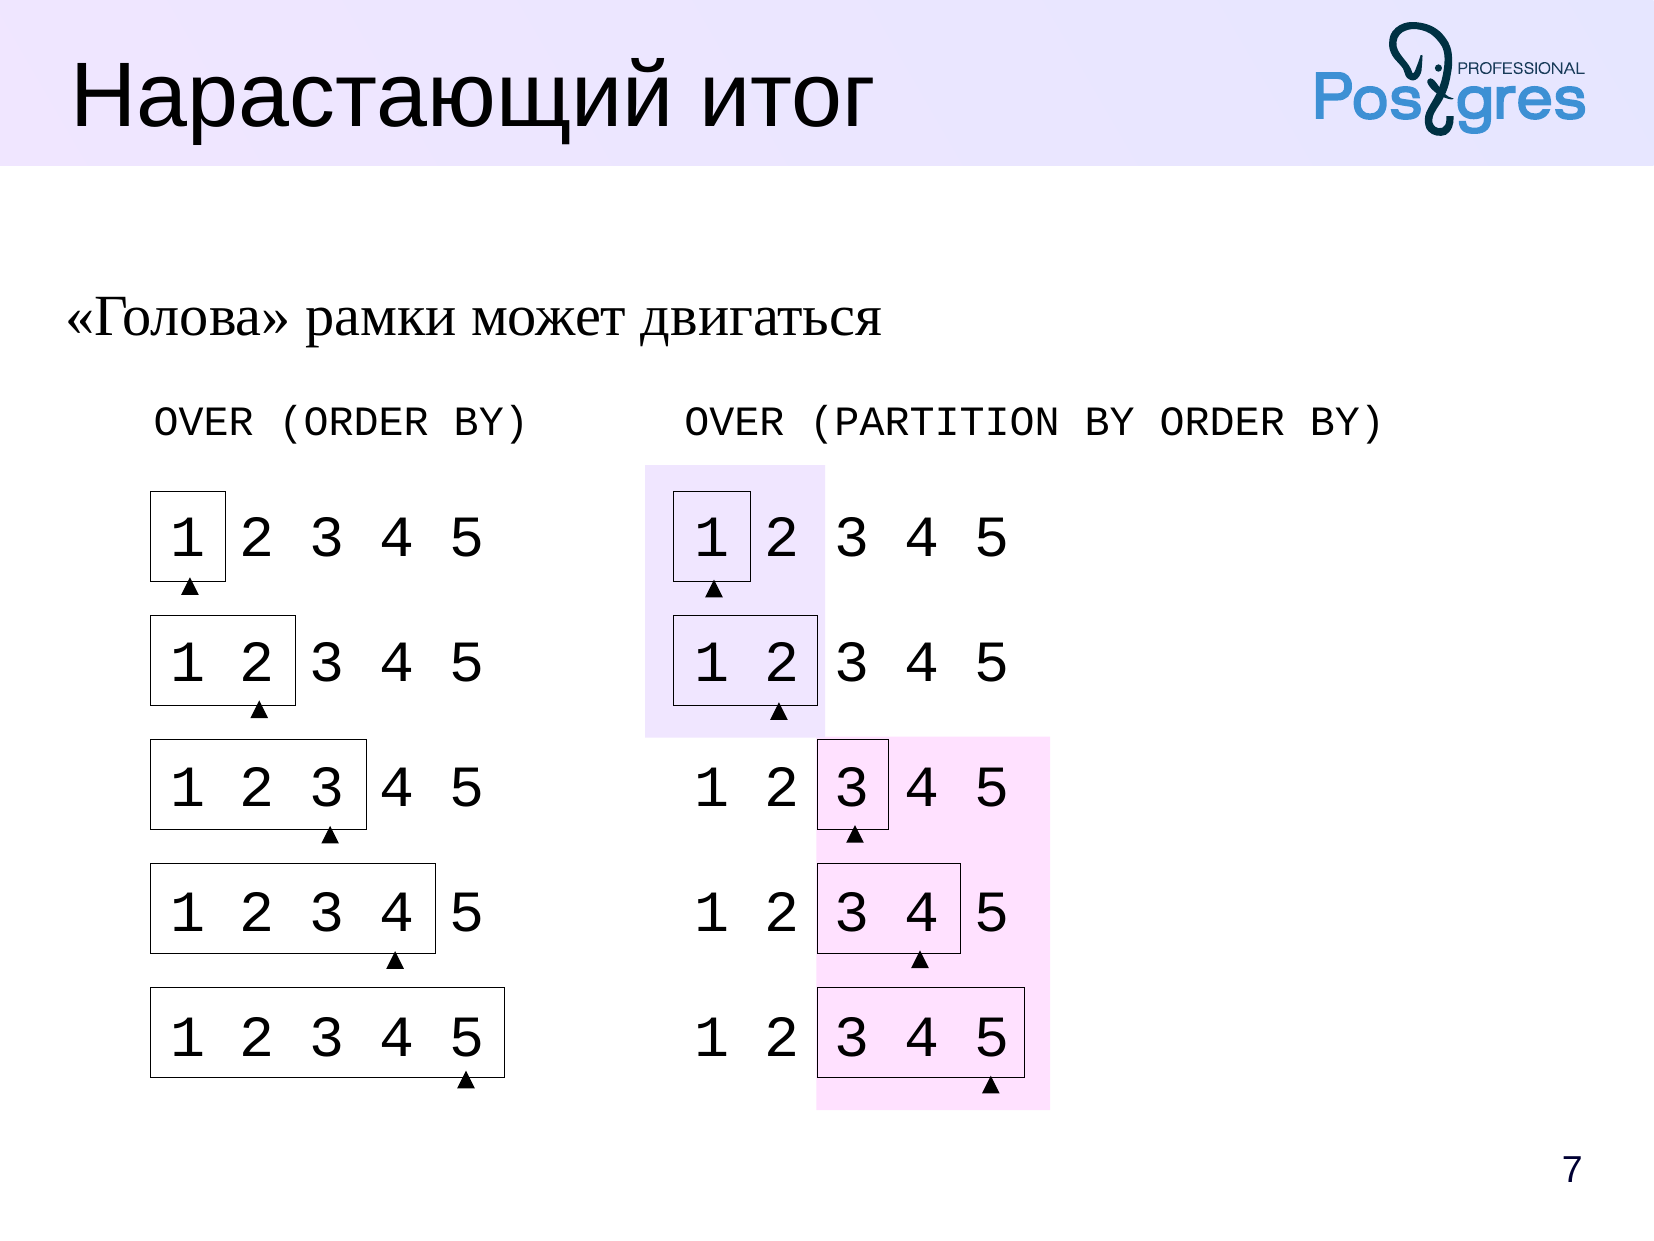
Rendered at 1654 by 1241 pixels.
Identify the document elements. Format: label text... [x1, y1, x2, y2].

title Нарастающий итог [70, 43, 1241, 147]
list «Голова» рамки может двигаться OVER (ORDER BY) OVER (PARTITION BY ORDER BY) 1 2 3 4 5 1 2 3 4 5 1 2 3 4 5 1 2 3 4 5 1 2 3 4 5 1 2 3 4 5 1 2 3 4 5 1 2 3 4 5 1 2 3 4 5 1 2 3 4 5 [64, 283, 1577, 1141]
